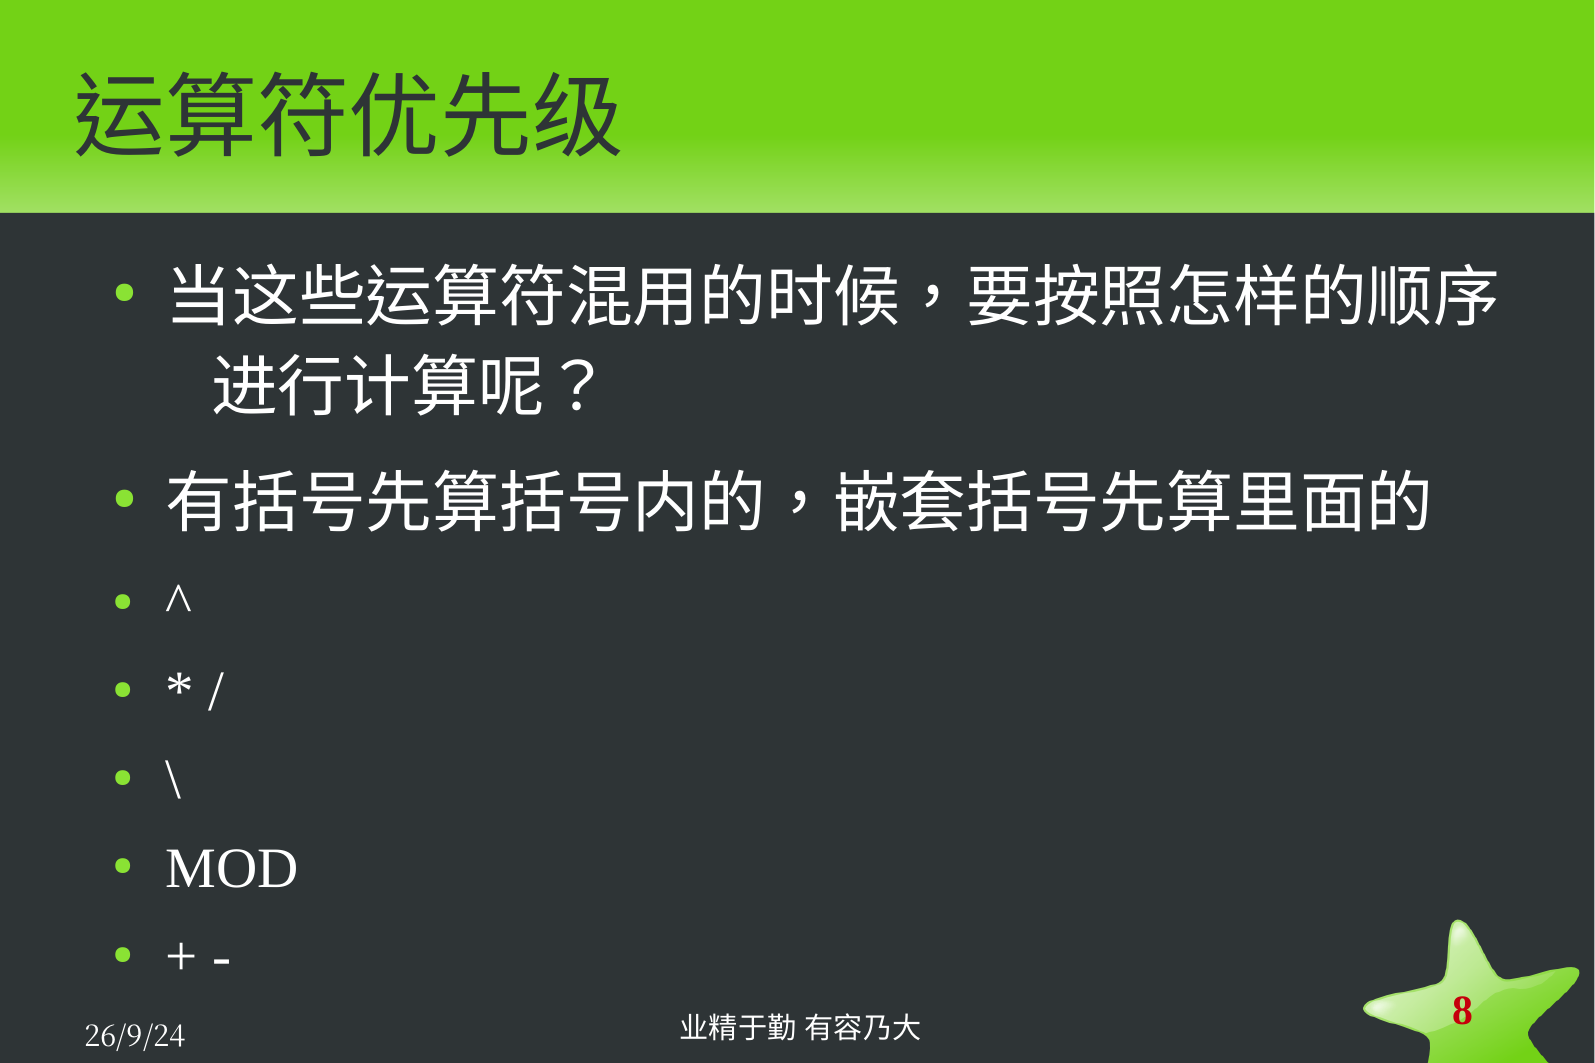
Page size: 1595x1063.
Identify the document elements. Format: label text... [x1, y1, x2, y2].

title 运算符优先级 [74, 25, 1510, 203]
list 当这些运算符混用的时候，要按照怎样的顺序进行计算呢？ 有括号先算括号内的，嵌套括号先算里面的 ^ * / \ MOD + - [79, 248, 1515, 979]
picture [0, 0, 1595, 1063]
